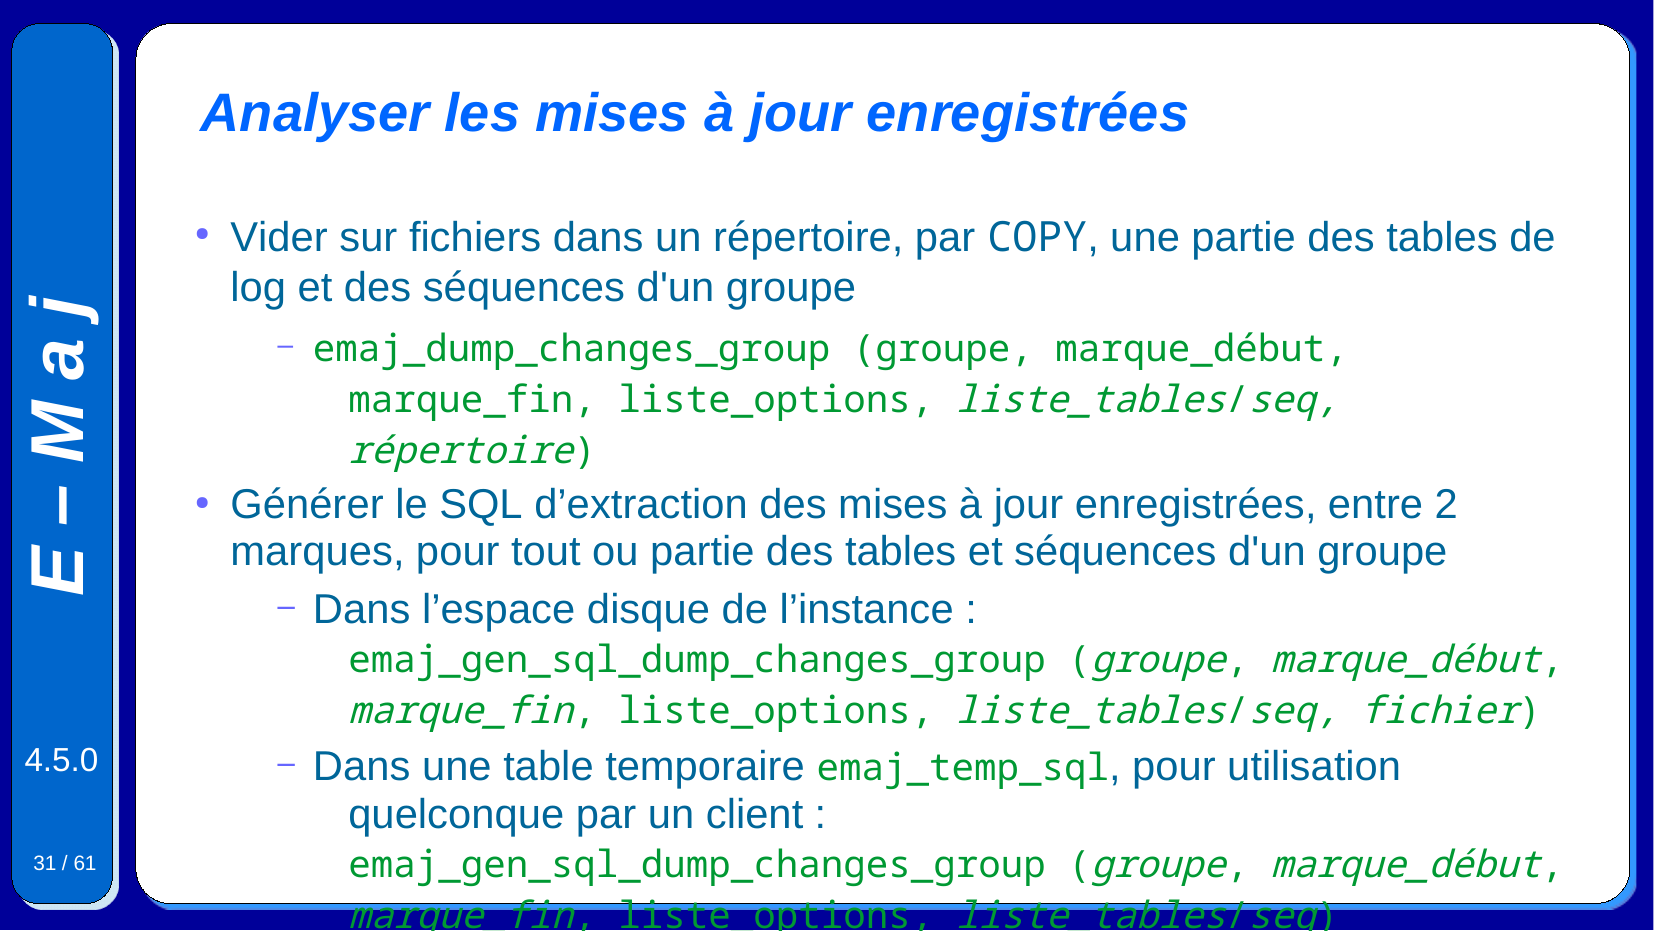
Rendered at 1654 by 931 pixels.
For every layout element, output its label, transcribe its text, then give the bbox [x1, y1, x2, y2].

list Vider sur fichiers dans un répertoire, par COPY, une partie des tables de log et des séquences d'un groupe emaj_dump_changes_group (groupe, marque_début, marque_fin, liste_options, liste_tables/seq, répertoire) Générer le SQL d’extraction des mises à jour enregistrées, entre 2 marques, pour tout ou partie des tables et séquences d'un groupe Dans l’espace disque de l’instance : emaj_gen_sql_dump_changes_group (groupe, marque_début, marque_fin, liste_options, liste_tables/seq, fichier) Dans une table temporaire emaj_temp_sql, pour utilisation quelconque par un client : emaj_gen_sql_dump_changes_group (groupe, marque_début, marque_fin, liste_options, liste_tables/seq) [177, 206, 1587, 881]
title Analyser les mises à jour enregistrées [200, 34, 1575, 191]
